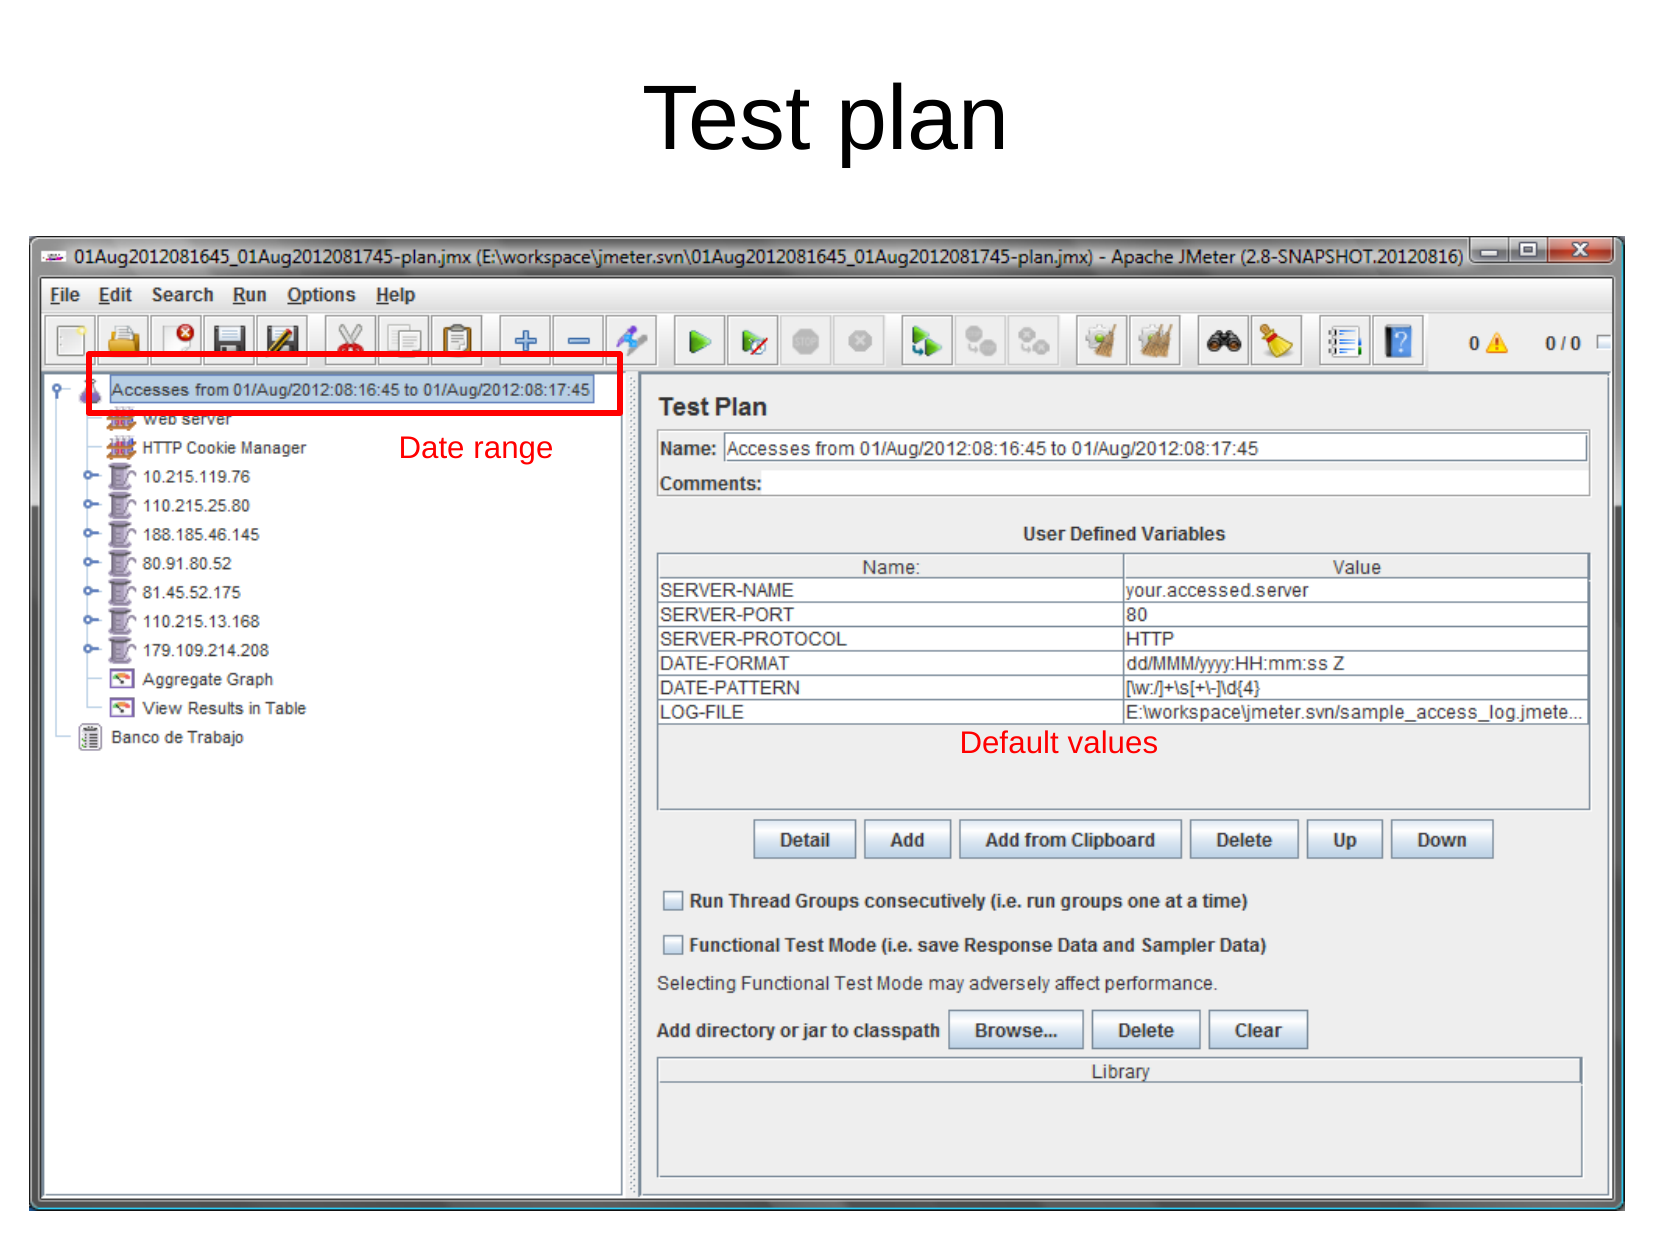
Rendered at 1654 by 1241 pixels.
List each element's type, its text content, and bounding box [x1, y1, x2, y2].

picture [29, 236, 1625, 1211]
text_box Default values [944, 718, 1241, 768]
title Test plan [82, 21, 1571, 214]
text_box Date range [383, 422, 591, 473]
